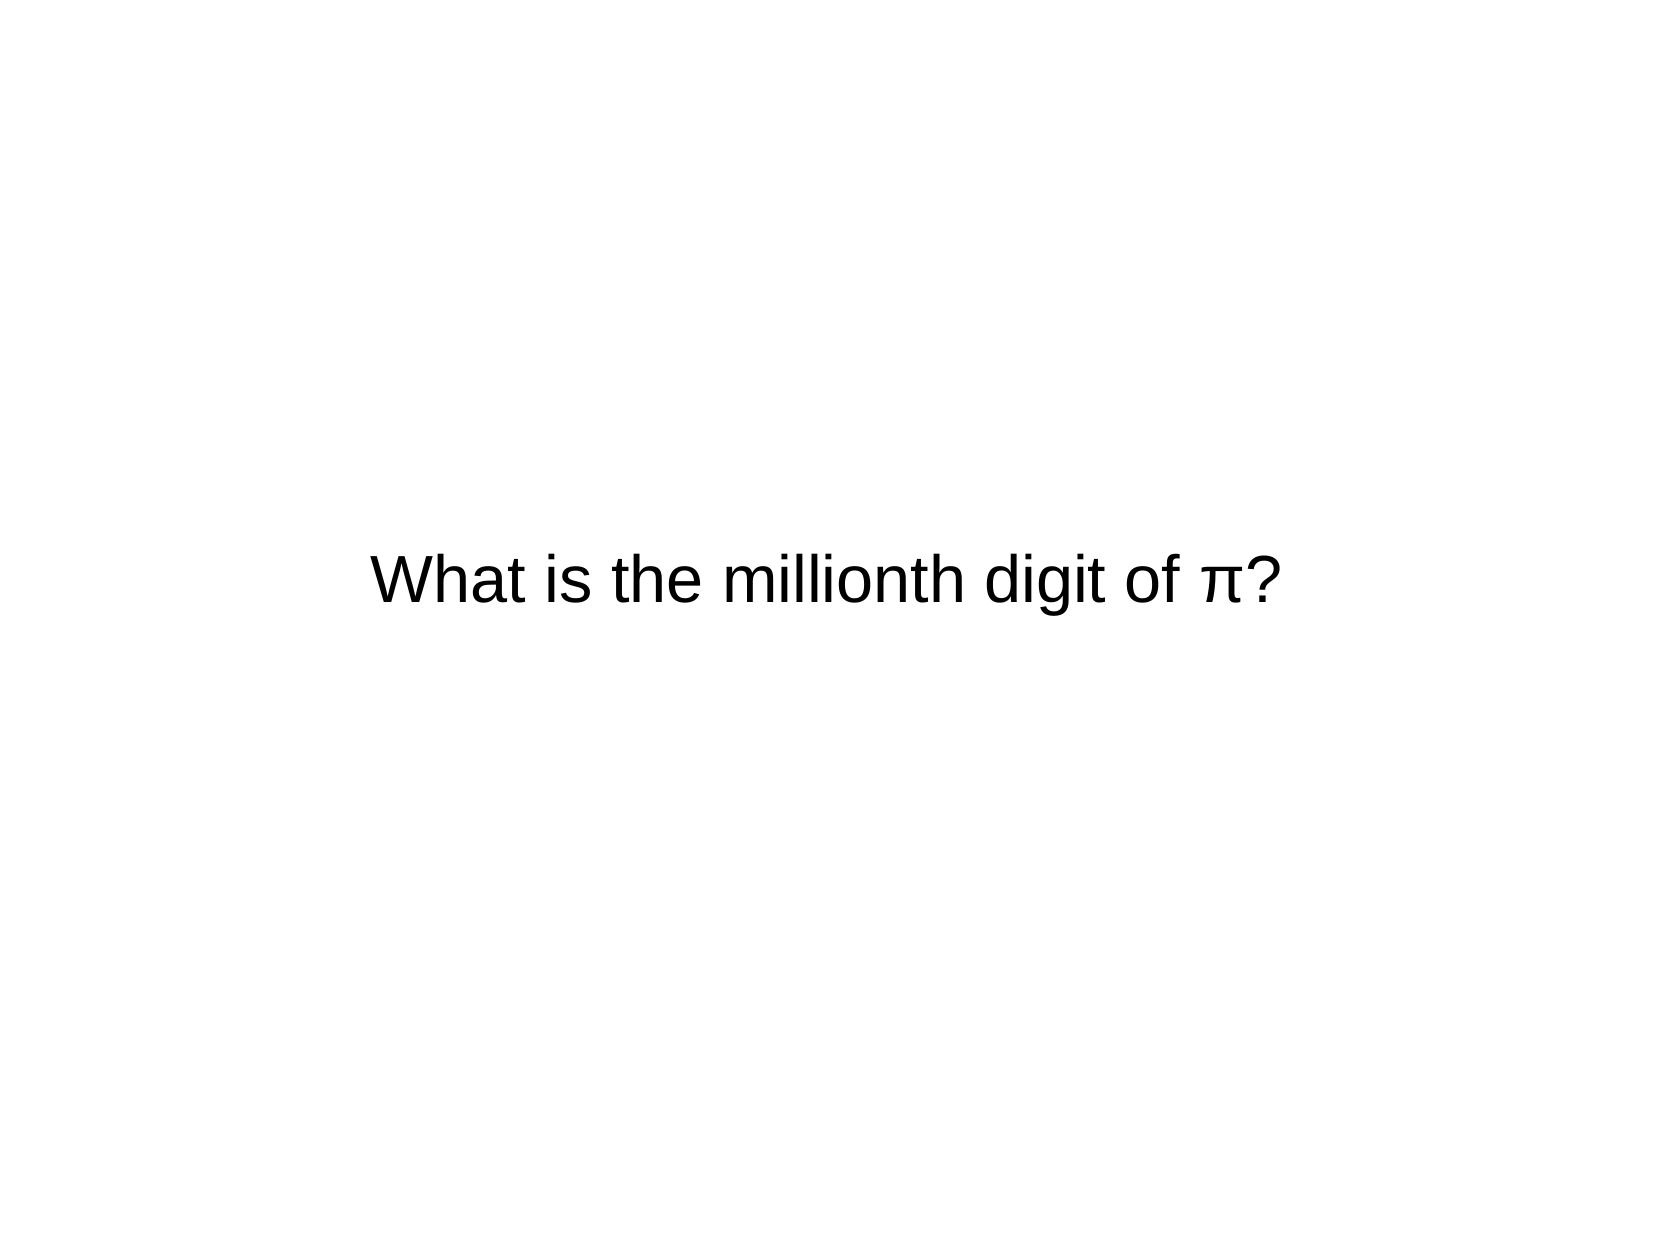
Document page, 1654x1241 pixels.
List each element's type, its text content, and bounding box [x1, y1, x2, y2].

subtitle What is the millionth digit of π? [82, 49, 1571, 1109]
